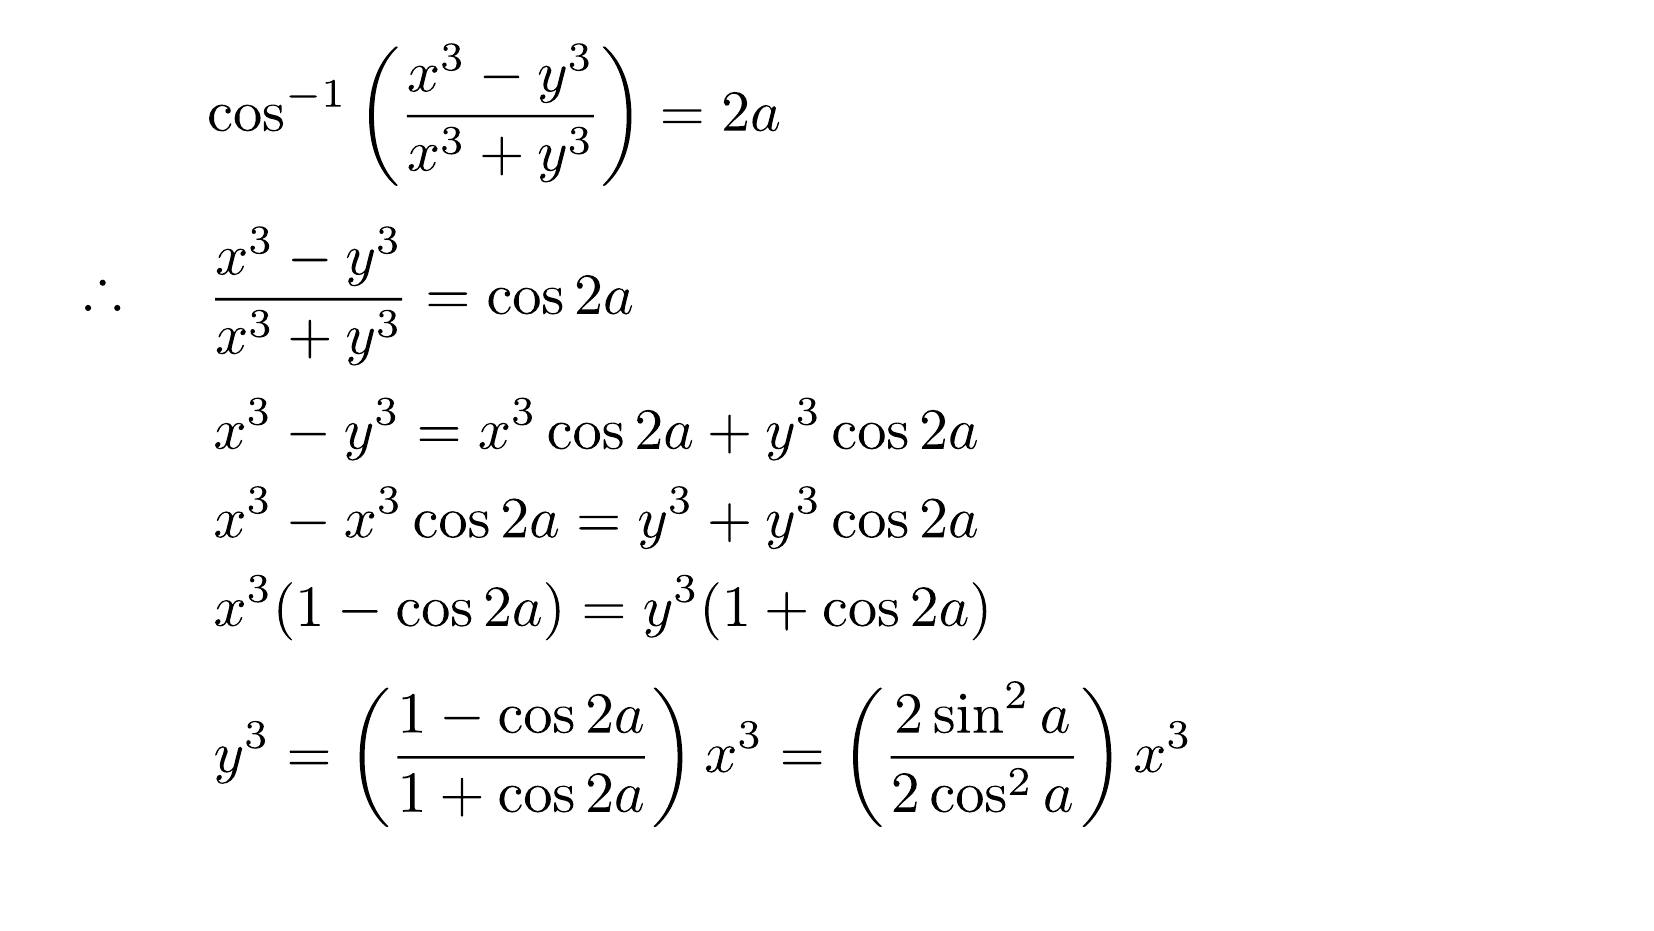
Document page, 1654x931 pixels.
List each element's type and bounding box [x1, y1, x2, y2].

text_box [84, 279, 121, 312]
text_box [215, 574, 987, 641]
text_box [215, 681, 1188, 828]
title [47, 37, 1607, 886]
text_box [215, 397, 977, 461]
text_box [215, 486, 977, 550]
text_box [209, 43, 780, 186]
text_box [215, 226, 633, 366]
